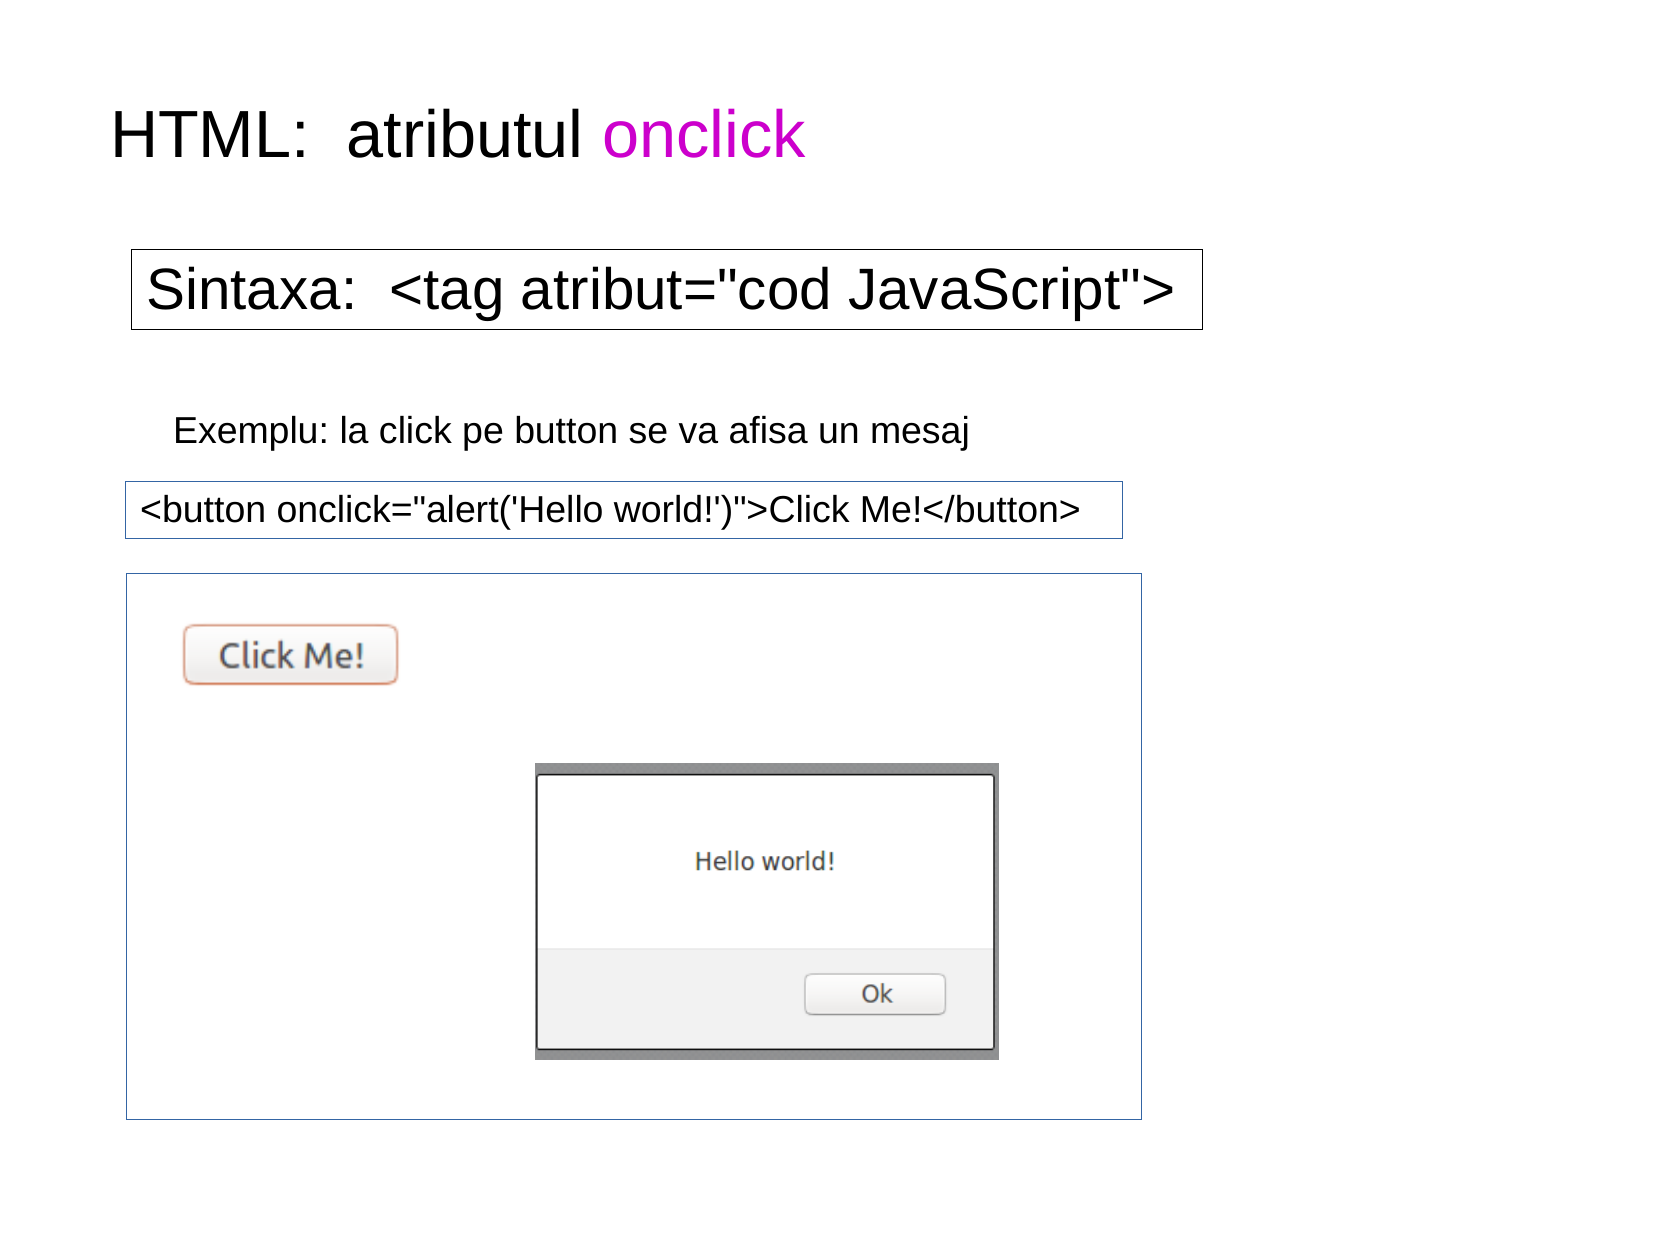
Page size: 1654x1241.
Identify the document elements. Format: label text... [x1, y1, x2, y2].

text_box HTML: atributul onclick [95, 90, 1039, 180]
text_box <button onclick="alert('Hello world!')">Click Me!</button> [125, 481, 1123, 539]
text_box Sintaxa: <tag atribut="cod JavaScript"> [131, 249, 1203, 330]
text_box [126, 573, 1142, 1120]
text_box Exemplu: la click pe button se va afisa un mesaj [158, 402, 986, 459]
